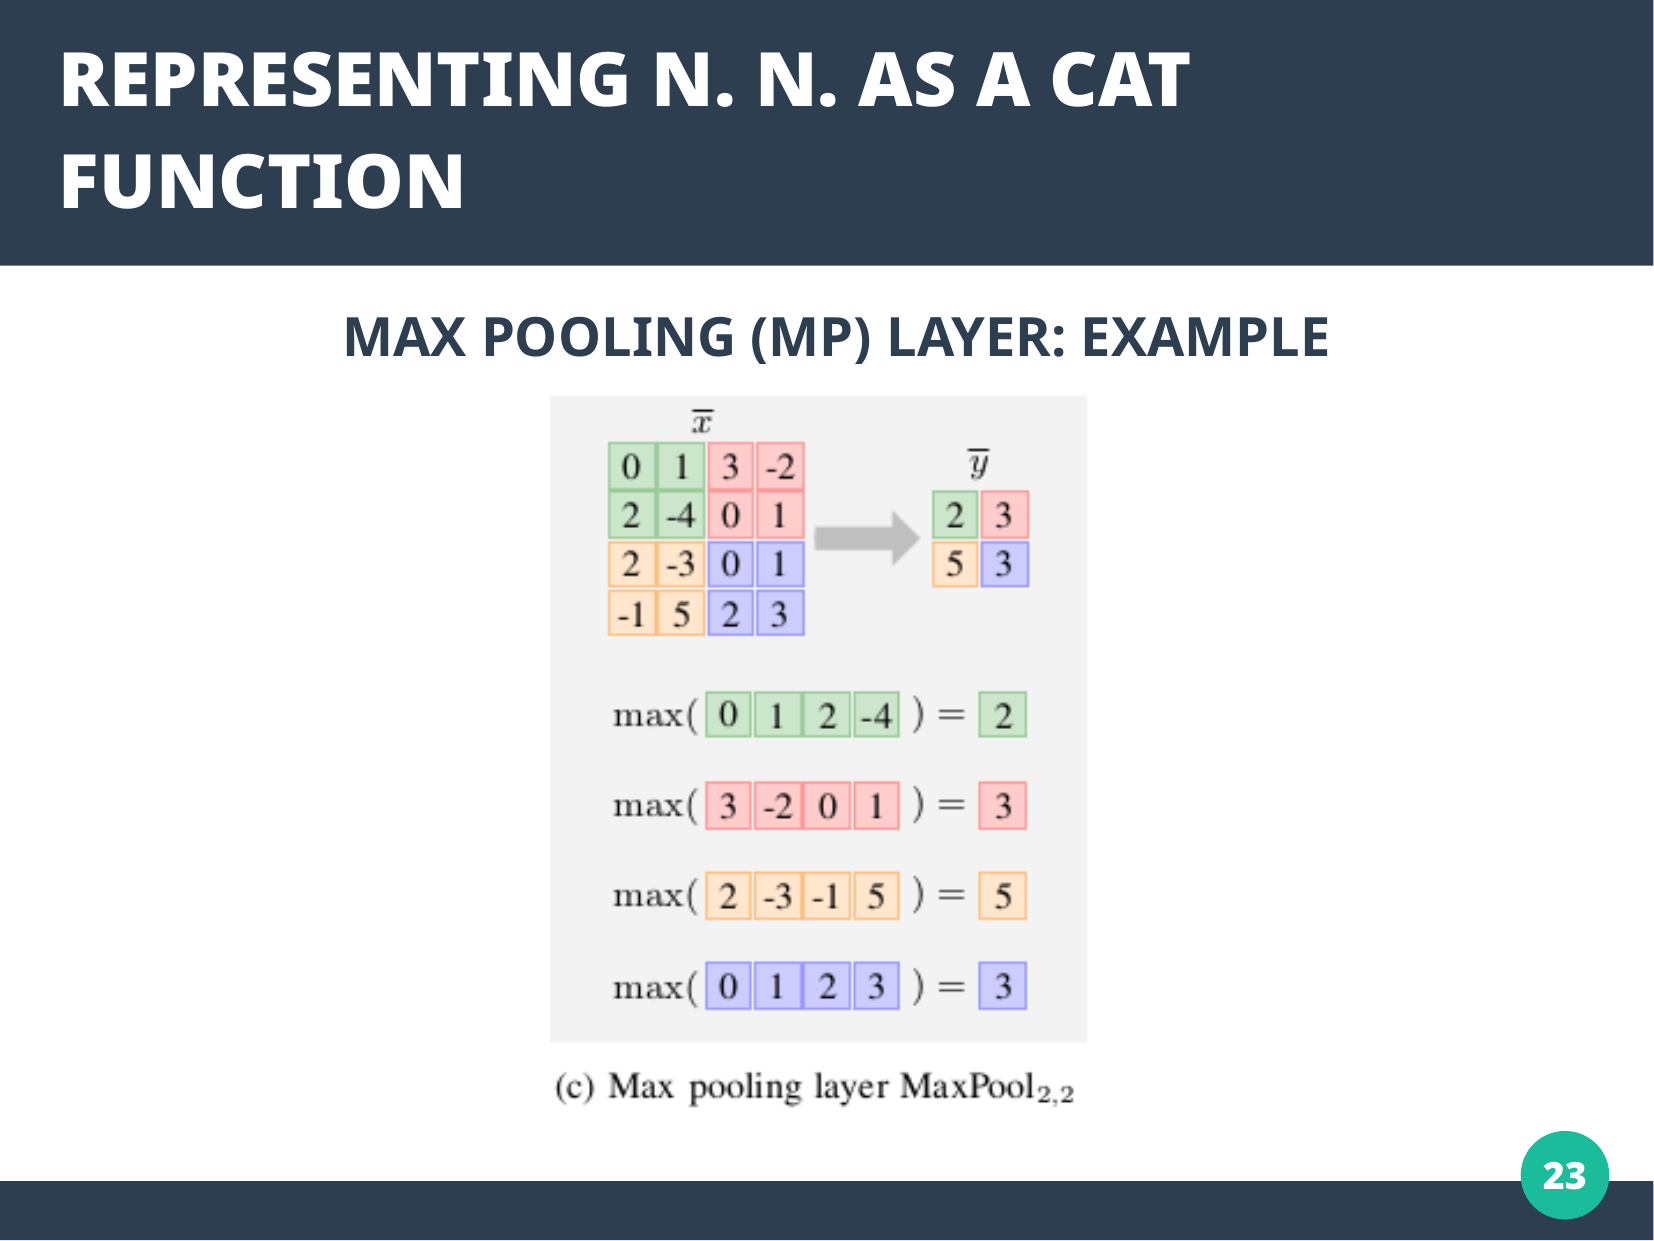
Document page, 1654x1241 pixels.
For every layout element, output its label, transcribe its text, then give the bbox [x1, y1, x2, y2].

title REPRESENTING N. N. AS A CAT FUNCTION [59, 49, 1595, 207]
list MAX POOLING (MP) LAYER: EXAMPLE [69, 298, 1606, 1126]
picture [537, 364, 1111, 1141]
